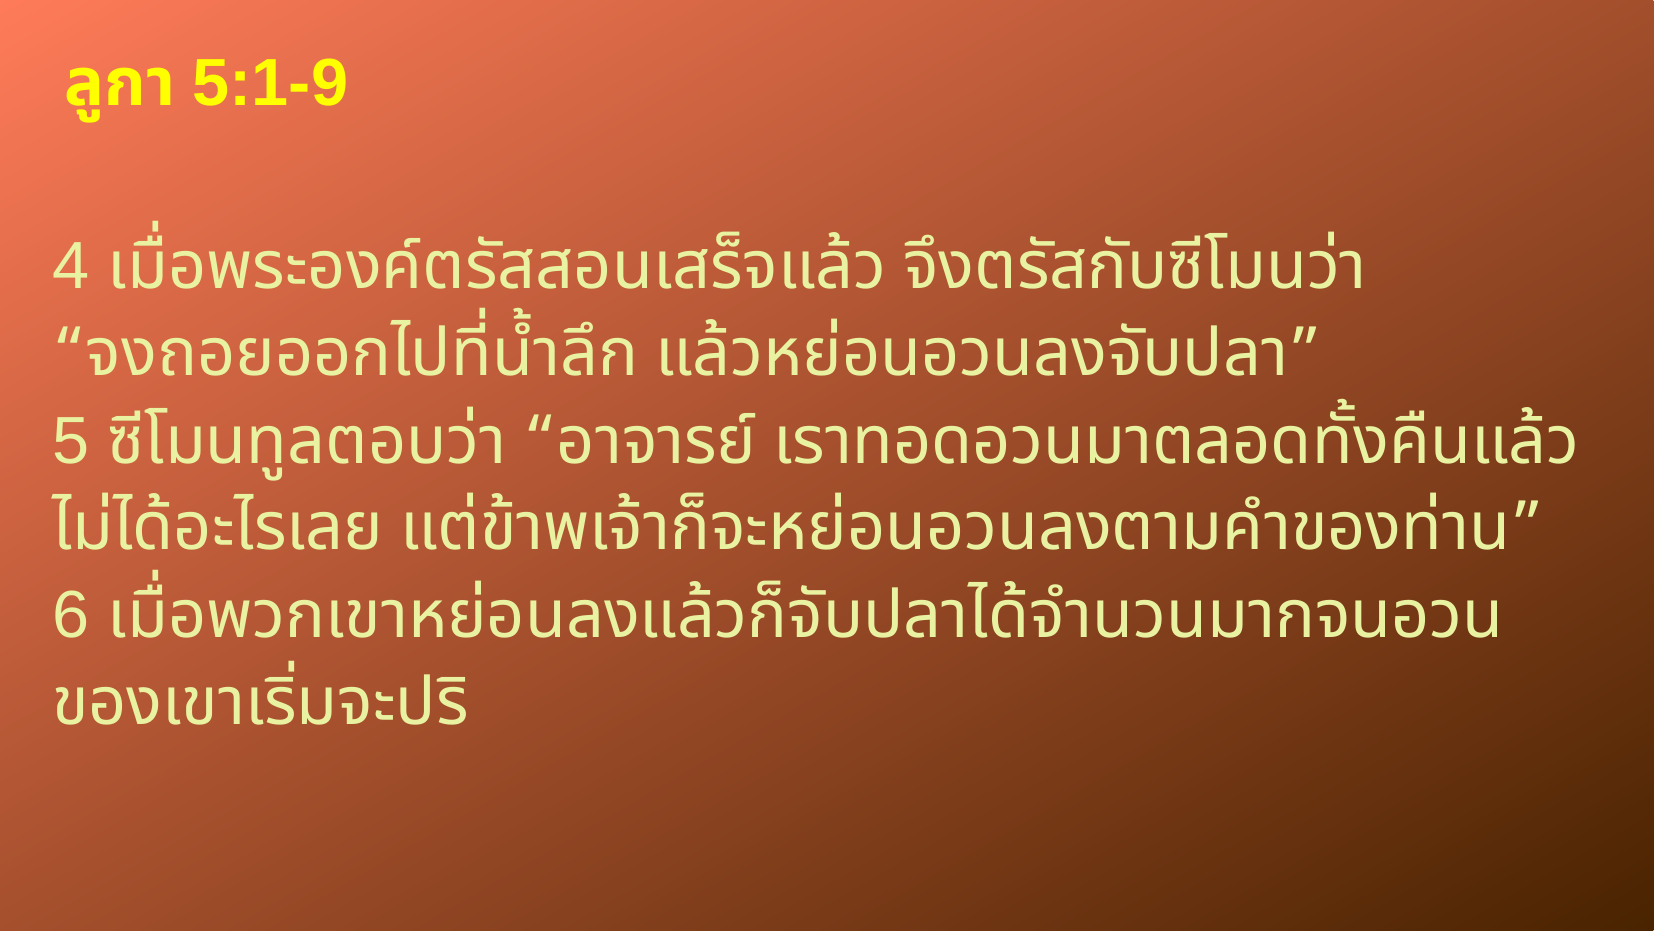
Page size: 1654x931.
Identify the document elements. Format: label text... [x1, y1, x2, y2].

text_box ลูกา 5:1-9 [37, 37, 376, 141]
text_box 4 เมื่อพระองค์ตรัสสอนเสร็จแล้ว จึงตรัสกับซีโมนว่า “จงถอยออกไปที่น้ำลึก แล้วหย่อนอวนลงจับปลา” 5 ซีโมนทูลตอบว่า “อาจารย์ เราทอดอวนมาตลอดทั้งคืนแล้วไม่ได้อะไรเลย แต่ข้าพเจ้าก็จะหย่อนอวนลงตามคำของท่าน” 6 เมื่อพวกเขาหย่อนลงแล้วก็จับปลาได้จำนวนมากจนอวนของเขาเริ่มจะปริ [37, 220, 1613, 821]
